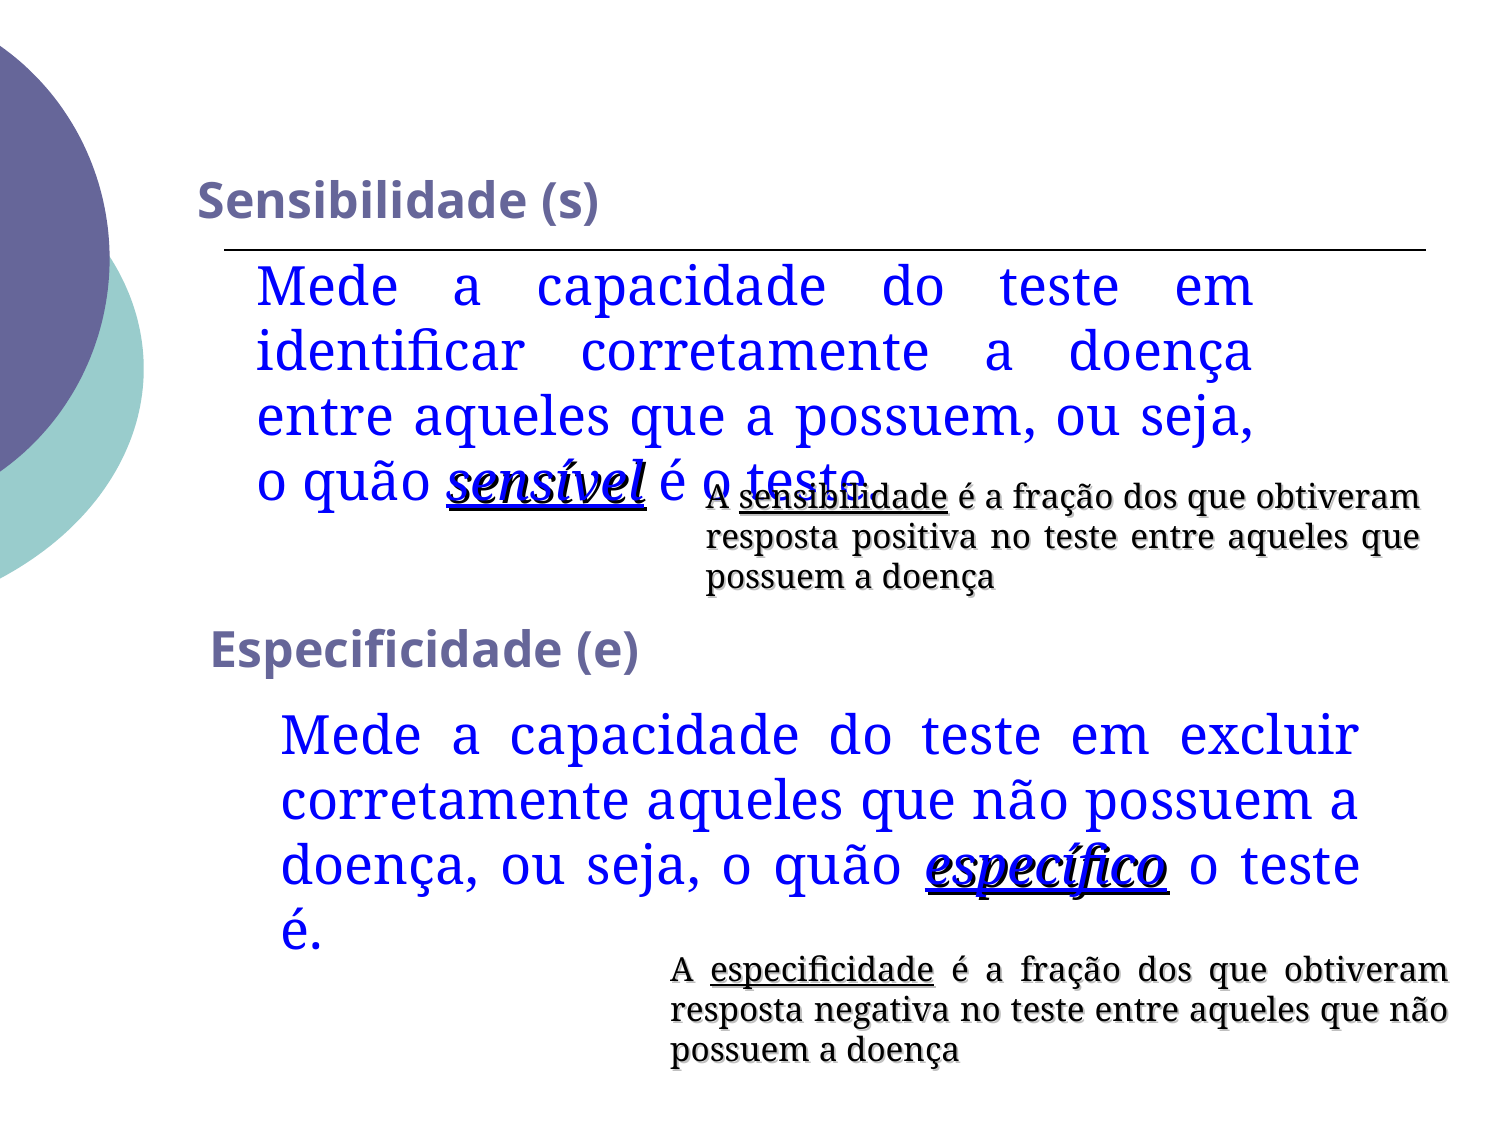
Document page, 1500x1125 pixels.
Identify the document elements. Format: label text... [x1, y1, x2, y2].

text_box Sensibilidade (s) [183, 160, 951, 237]
text_box Mede a capacidade do teste em excluir corretamente aqueles que não possuem a doença, ou seja, o quão específico o teste é. [265, 692, 1377, 968]
text_box A sensibilidade é a fração dos que obtiveram resposta positiva no teste entre aqueles que possuem a doença [690, 467, 1437, 604]
text_box Mede a capacidade do teste em identificar corretamente a doença entre aqueles que a possuem, ou seja, o quão sensível é o teste. [242, 243, 1271, 519]
text_box Especificidade (e) [194, 609, 963, 686]
text_box A especificidade é a fração dos que obtiveram resposta negativa no teste entre aqueles que não possuem a doença [655, 940, 1465, 1076]
